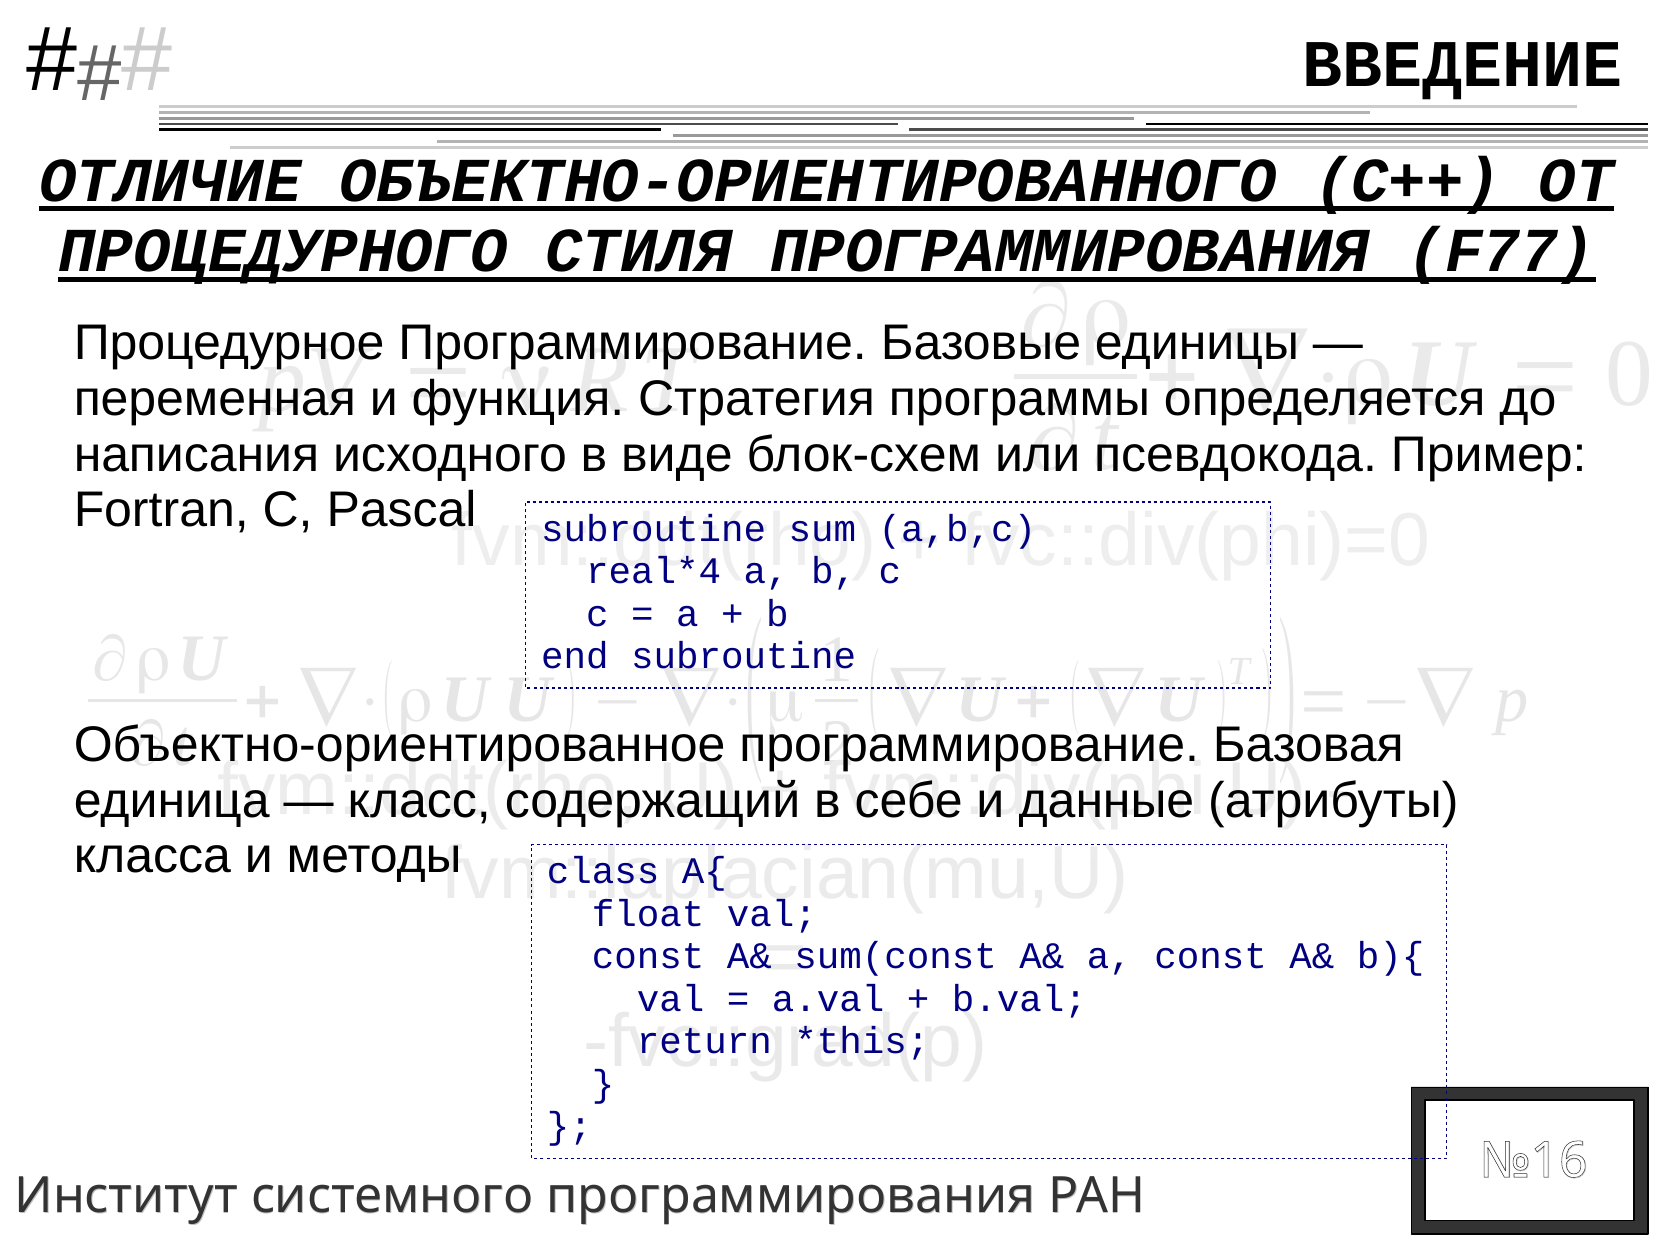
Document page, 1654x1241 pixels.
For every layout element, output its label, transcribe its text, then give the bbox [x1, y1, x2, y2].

text_box Процедурное Программирование. Базовые единицы — переменная и функция. Стратегия программы определяется до написания исходного в виде блок-схем или псевдокода. Пример: Fortran, C, Pascal [59, 307, 1625, 573]
text_box Объектно-ориентированное программирование. Базовая единица — класс, содержащий в себе и данные (атрибуты) класса и методы [59, 708, 1625, 910]
text_box class A{ float val; const A& sum(const A& a, const A& b){ val = a.val + b.val; return *this; } }; [531, 844, 1447, 1159]
title ОТЛИЧИЕ ОБЪЕКТНО-ОРИЕНТИРОВАННОГО (C++) ОТ ПРОЦЕДУРНОГО СТИЛЯ ПРОГРАММИРОВАНИЯ (F77) [0, 148, 1654, 291]
text_box subroutine sum (a,b,c) real*4 a, b, c c = a + b end subroutine [525, 501, 1271, 689]
